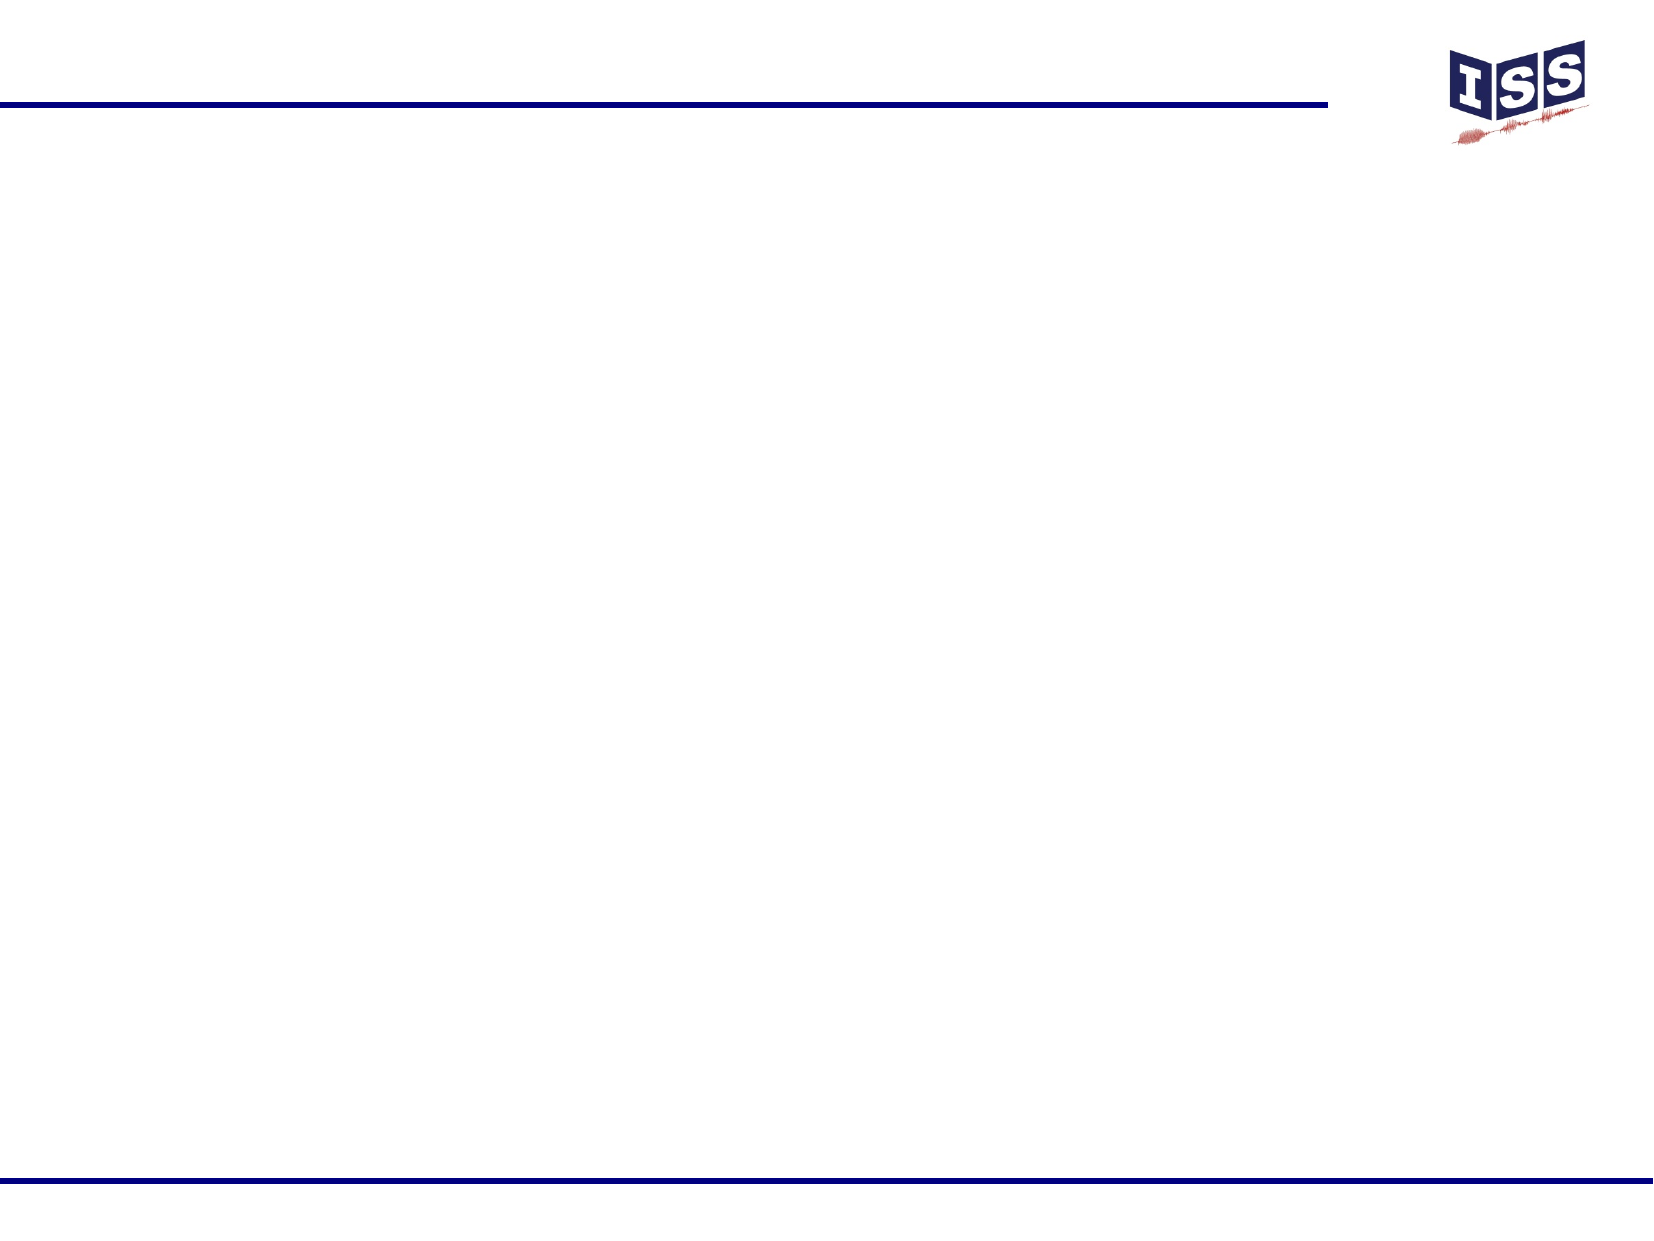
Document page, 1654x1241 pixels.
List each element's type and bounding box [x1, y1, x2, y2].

picture [1434, 20, 1613, 164]
